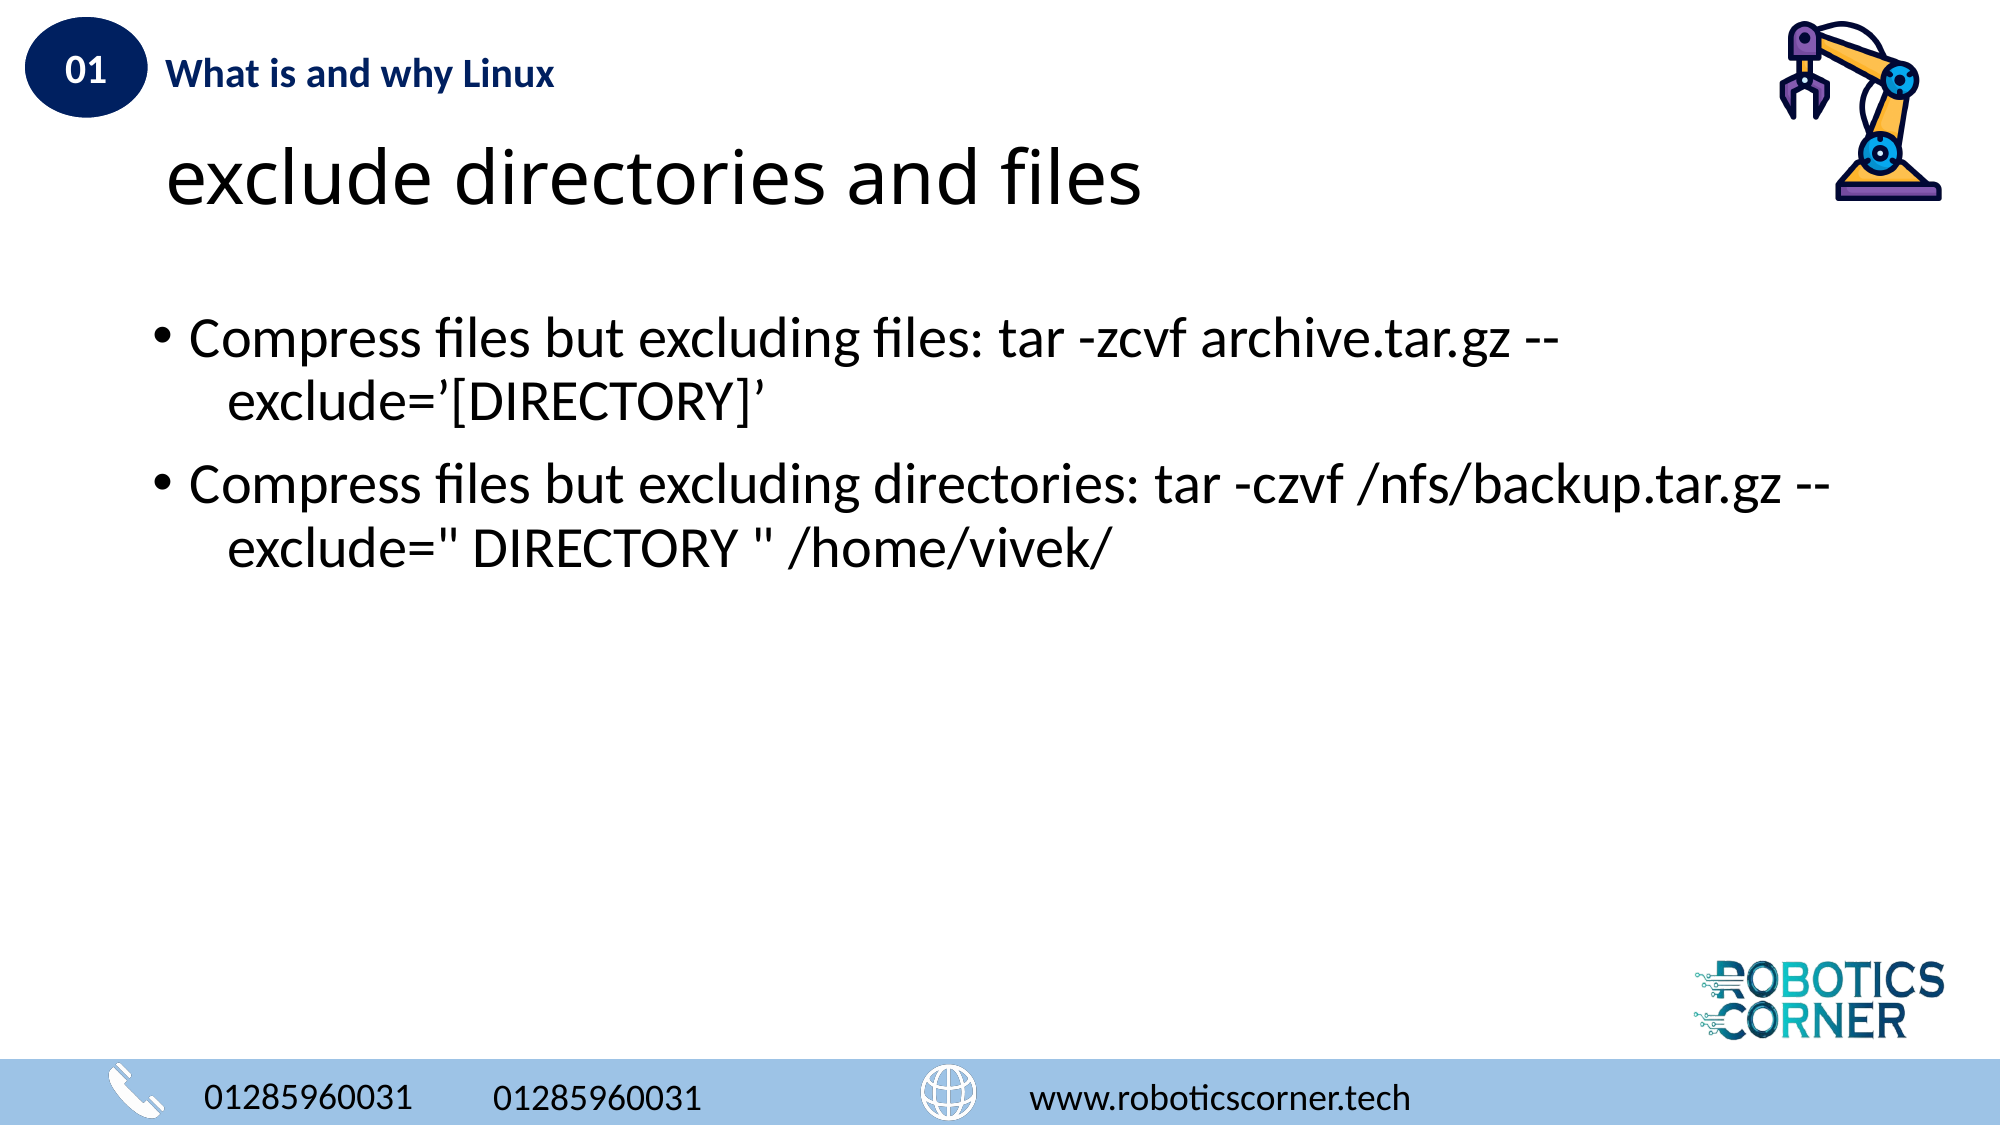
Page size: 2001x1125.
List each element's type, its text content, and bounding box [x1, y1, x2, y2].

text_box Compress files but excluding files: tar -zcvf archive.tar.gz --exclude=’[DIRECTORY]’ Compress files but excluding directories: tar -czvf /nfs/backup.tar.gz --exclude=" DIRECTORY " /home/vivek/ [137, 299, 1863, 1014]
text_box [1953, 1059, 2000, 1125]
picture [103, 1057, 170, 1124]
text_box 01 [22, 14, 150, 121]
text_box [0, 1059, 915, 1125]
text_box exclude directories and files [150, 90, 1678, 271]
picture [1771, 21, 1950, 201]
text_box 01285960031 [478, 1065, 810, 1125]
text_box www.roboticscorner.tech [1015, 1065, 1530, 1125]
text_box [981, 1059, 1680, 1125]
picture [1680, 859, 1953, 1125]
text_box What is and why Linux [150, 38, 621, 103]
picture [915, 1059, 981, 1125]
text_box 01285960031 [189, 1064, 495, 1124]
